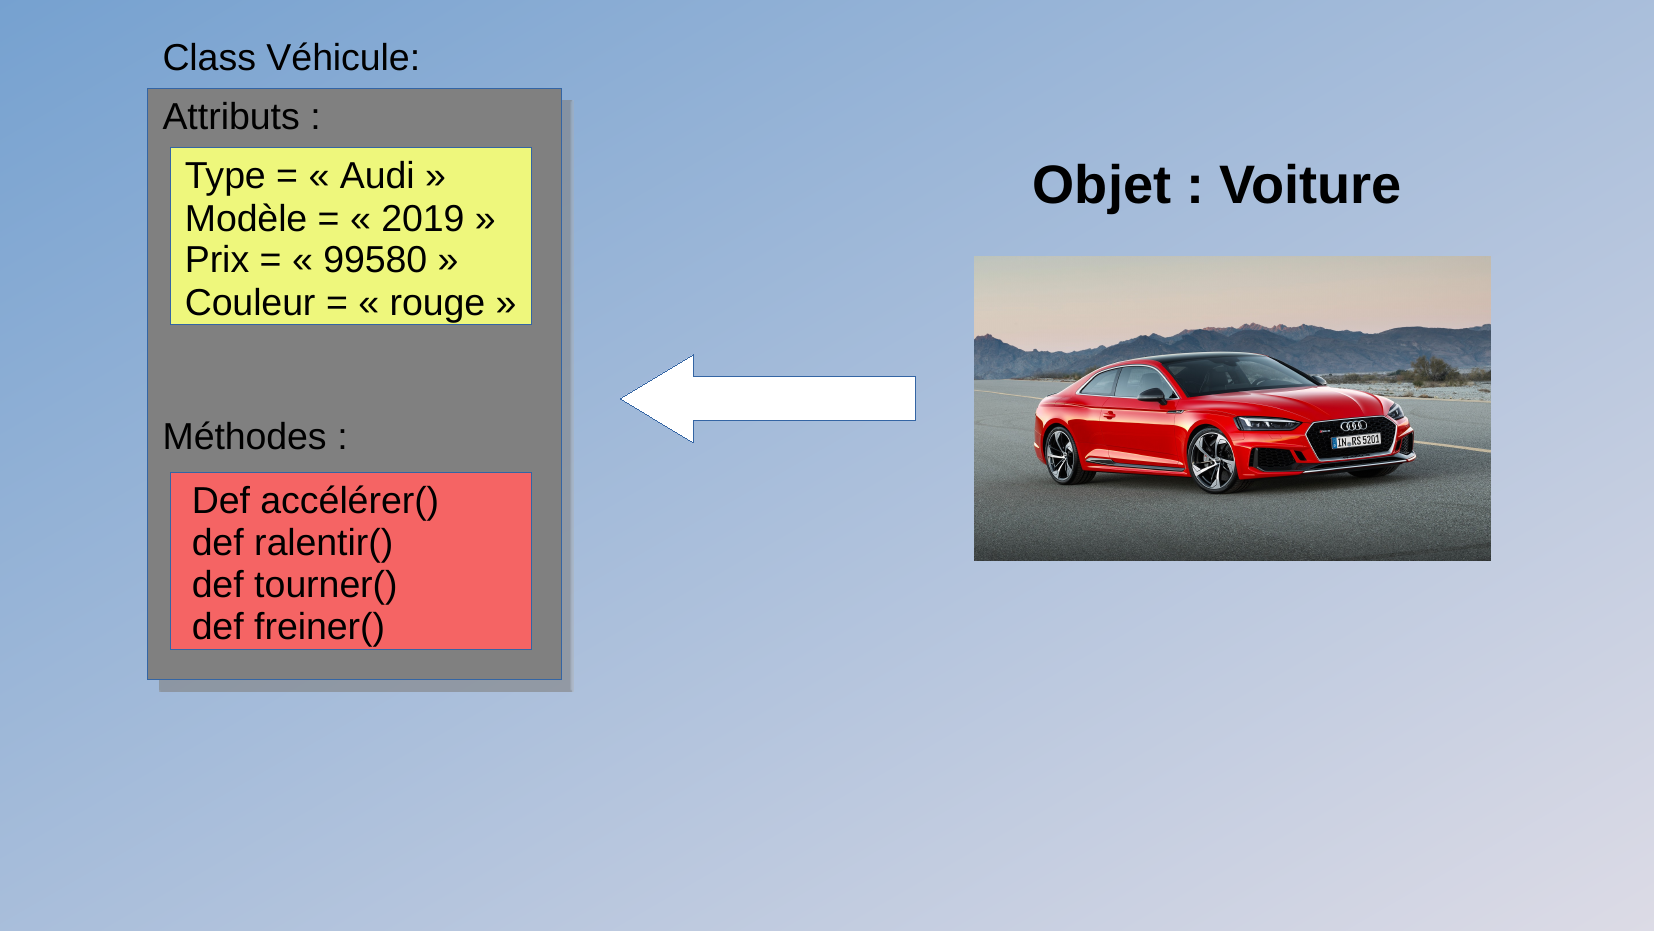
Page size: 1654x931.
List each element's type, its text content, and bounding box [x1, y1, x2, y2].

text_box [0, 0, 1654, 931]
text_box Type = « Audi » Modèle = « 2019 » Prix = « 99580 » Couleur = « rouge » [170, 147, 532, 390]
text_box Attributs : [147, 88, 473, 148]
text_box Class Véhicule: [147, 29, 709, 87]
text_box Méthodes : [147, 407, 363, 465]
picture [974, 256, 1491, 562]
text_box Objet : Voiture [1017, 147, 1418, 223]
text_box Def accélérer() def ralentir() def tourner() def freiner() [177, 472, 455, 656]
